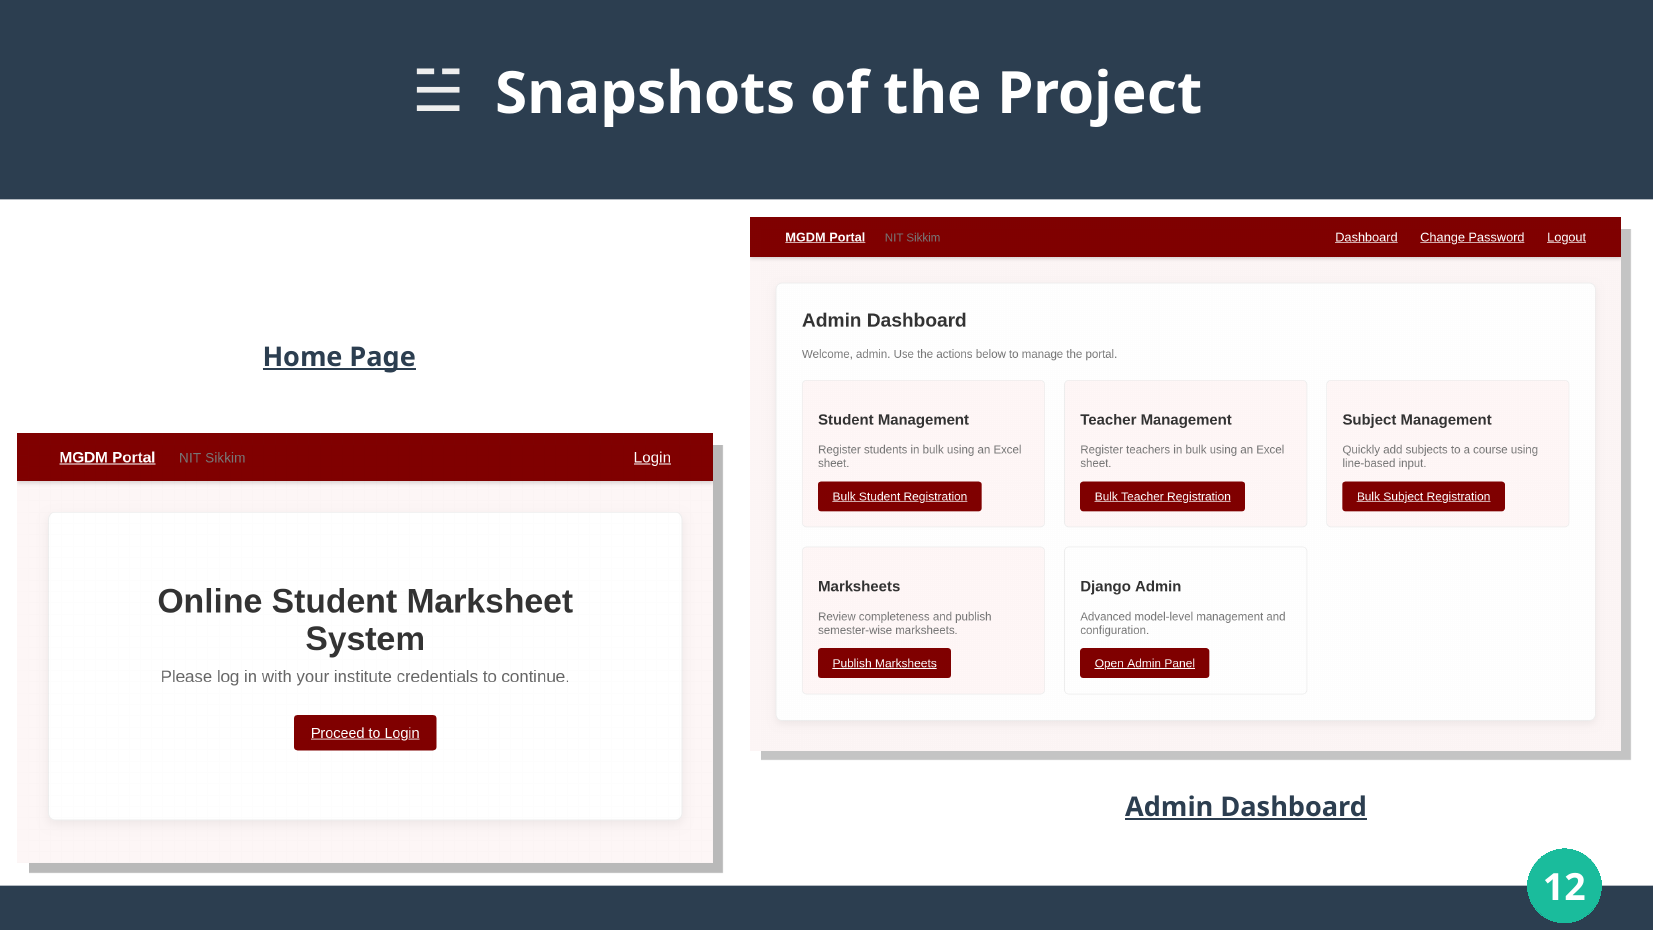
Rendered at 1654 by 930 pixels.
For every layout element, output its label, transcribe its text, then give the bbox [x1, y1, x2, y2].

picture [750, 217, 1621, 751]
title Snapshots of the Project [40, 32, 1576, 151]
list Home Page [262, 337, 450, 375]
list Admin Dashboard [1125, 787, 1426, 826]
picture [17, 433, 713, 863]
